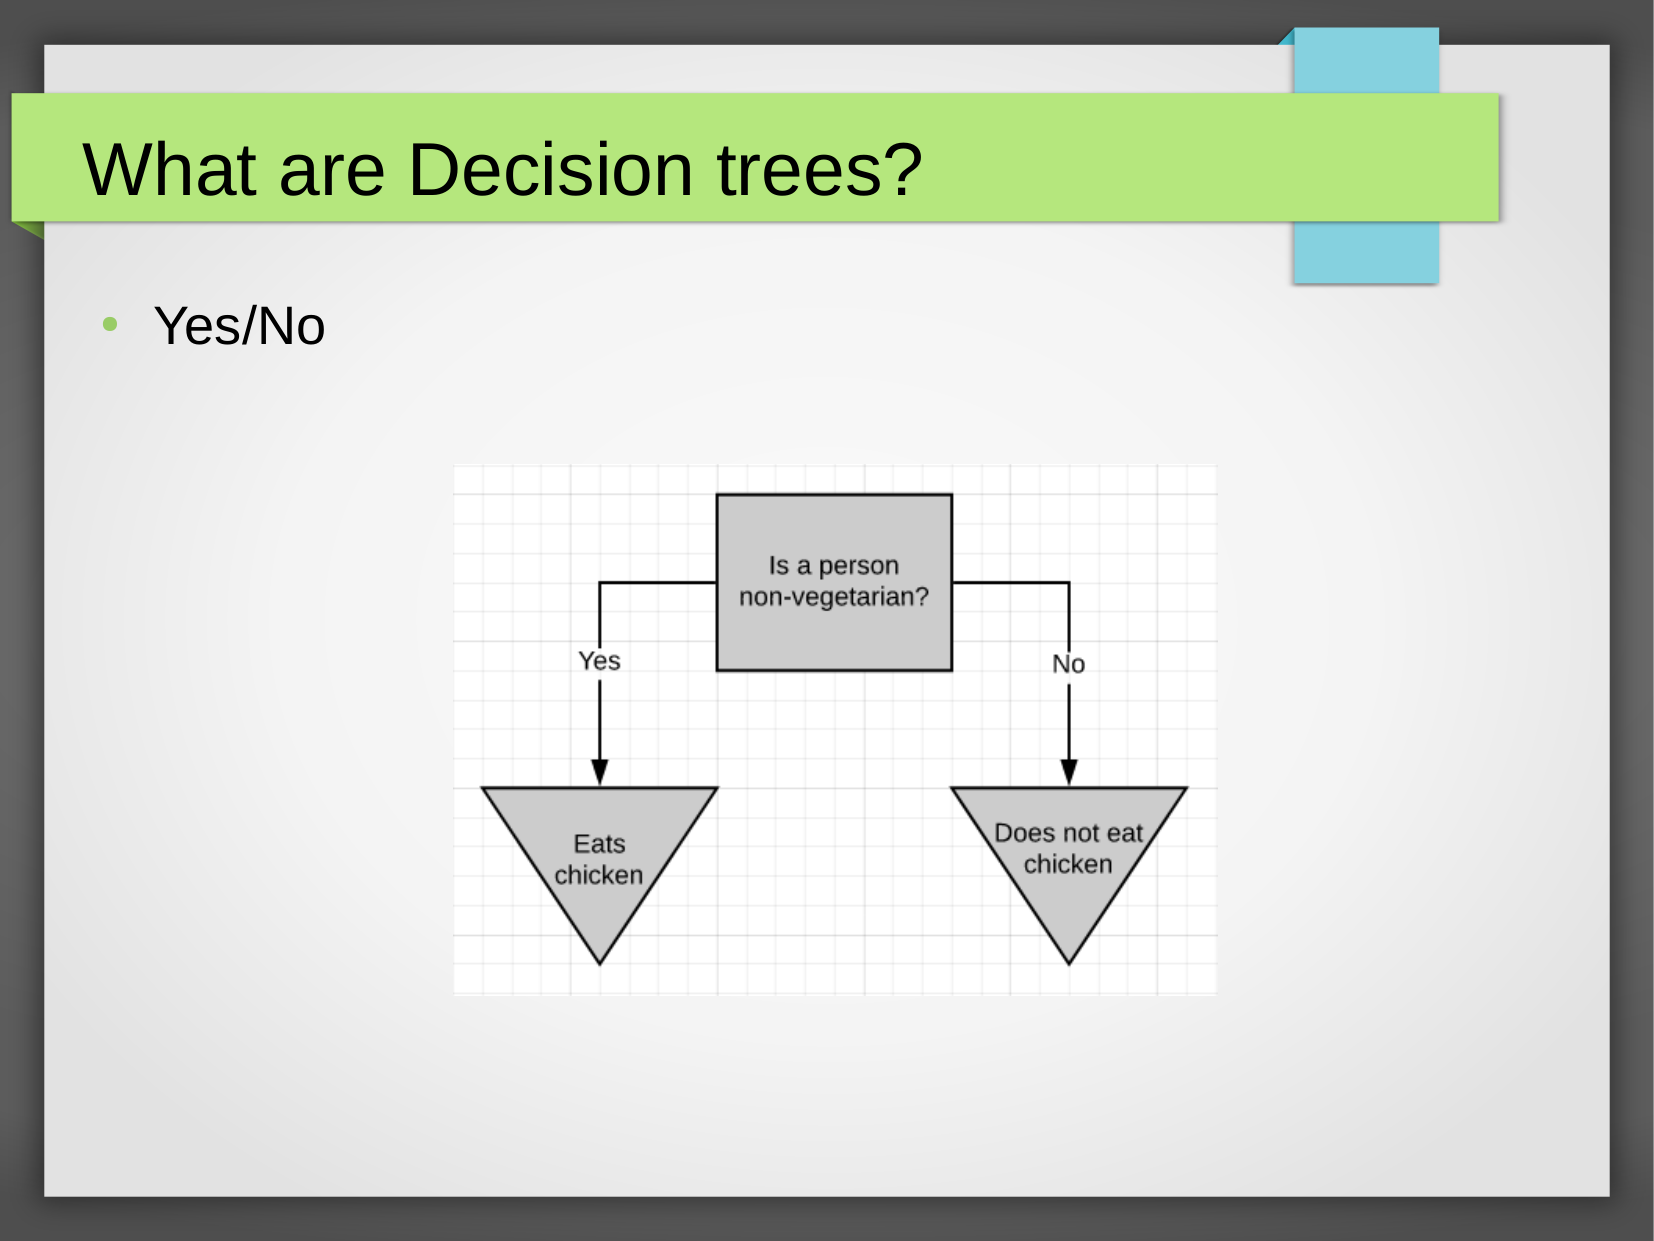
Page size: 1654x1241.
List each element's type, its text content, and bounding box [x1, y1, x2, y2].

title What are Decision trees? [82, 127, 1264, 295]
picture [0, 0, 1654, 1241]
list Yes/No [82, 295, 1571, 1015]
